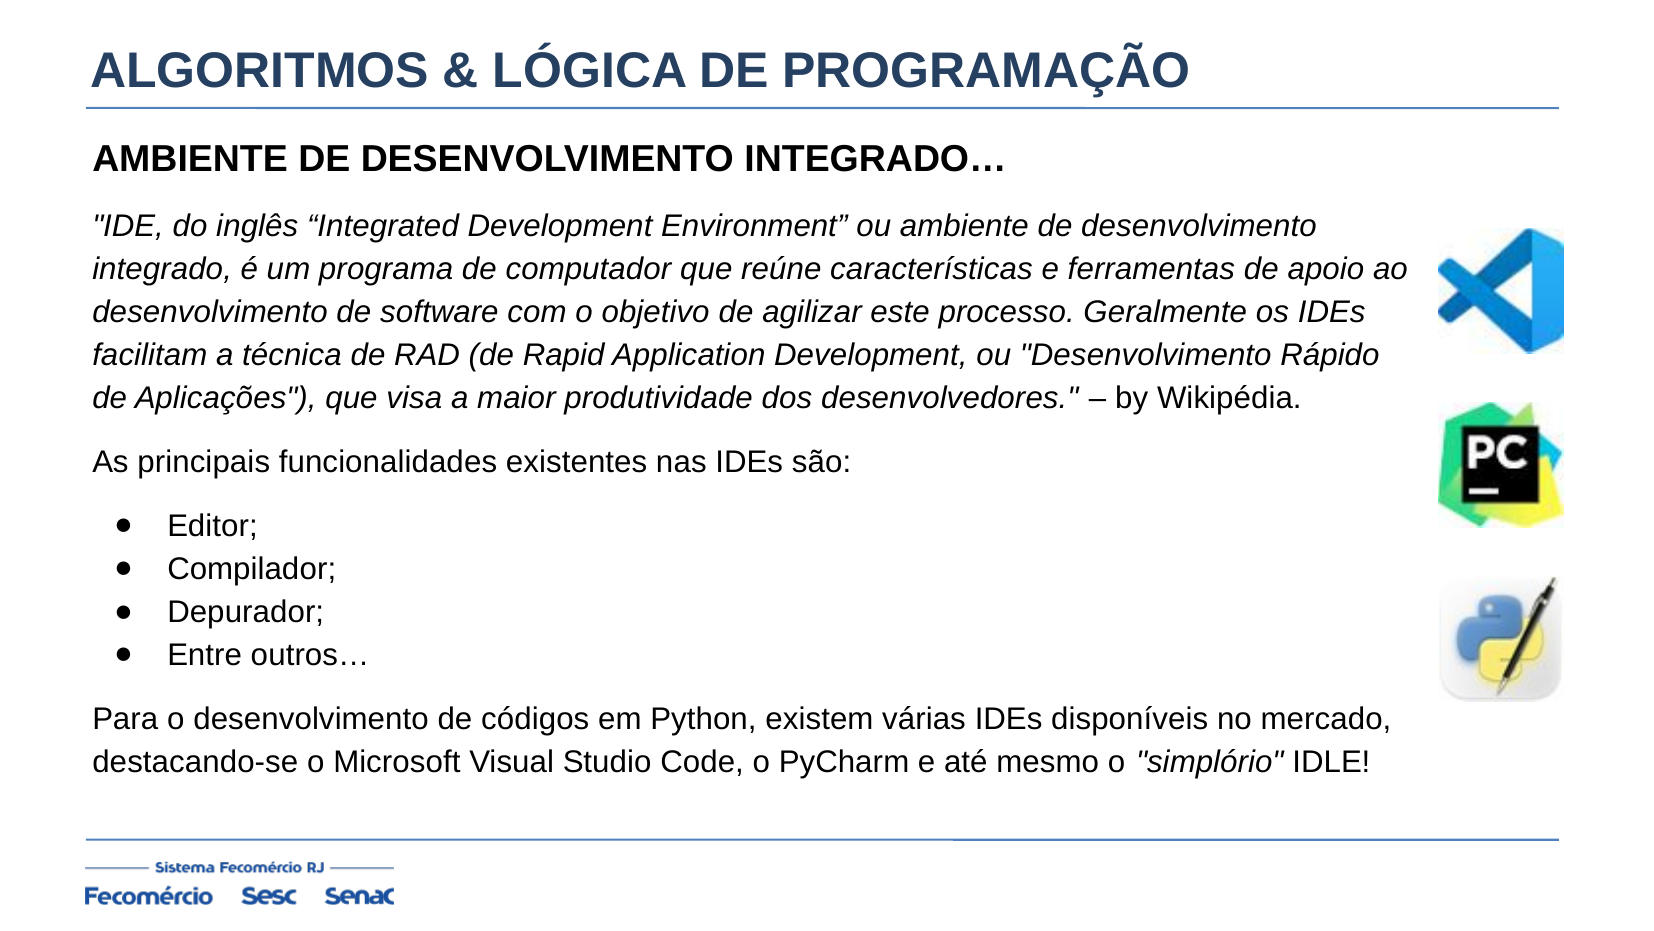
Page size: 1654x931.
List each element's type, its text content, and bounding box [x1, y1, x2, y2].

text_box AMBIENTE DE DESENVOLVIMENTO INTEGRADO… "IDE, do inglês “Integrated Development Environment” ou ambiente de desenvolvimento integrado, é um programa de computador que reúne características e ferramentas de apoio ao desenvolvimento de software com o objetivo de agilizar este processo. Geralmente os IDEs facilitam a técnica de RAD (de Rapid Application Development, ou "Desenvolvimento Rápido de Aplicações"), que visa a maior produtividade dos desenvolvedores." – by Wikipédia. As principais funcionalidades existentes nas IDEs são: Editor; Compilador; Depurador; Entre outros… Para o desenvolvimento de códigos em Python, existem várias IDEs disponíveis no mercado, destacando-se o Microsoft Visual Studio Code, o PyCharm e até mesmo o "simplório" IDLE! [77, 112, 1431, 836]
text_box ALGORITMOS & LÓGICA DE PROGRAMAÇÃO [90, 32, 1564, 104]
picture [1438, 402, 1564, 528]
picture [62, 845, 416, 921]
picture [1438, 228, 1564, 354]
picture [1438, 576, 1564, 702]
